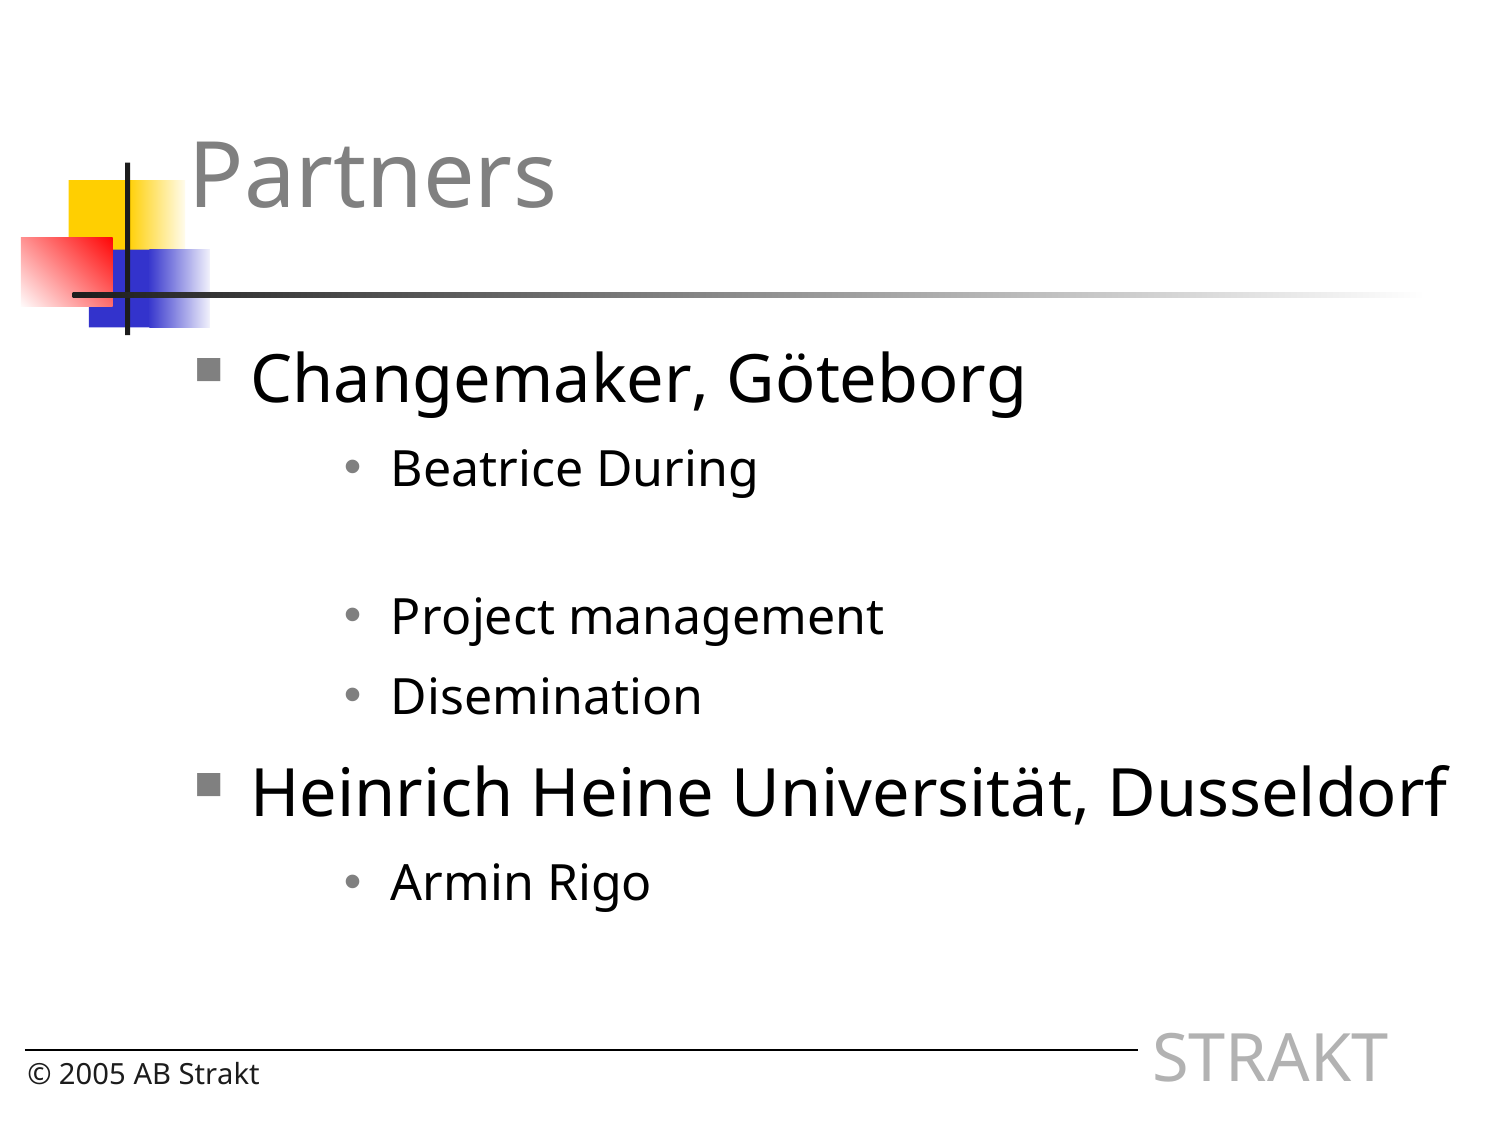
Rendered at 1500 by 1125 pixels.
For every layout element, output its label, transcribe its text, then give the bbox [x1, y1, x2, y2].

title Partners [188, 53, 1468, 289]
list Changemaker, Göteborg Beatrice During Project management Disemination Heinrich Heine Universität, Dusseldorf Armin Rigo [193, 331, 1469, 1007]
